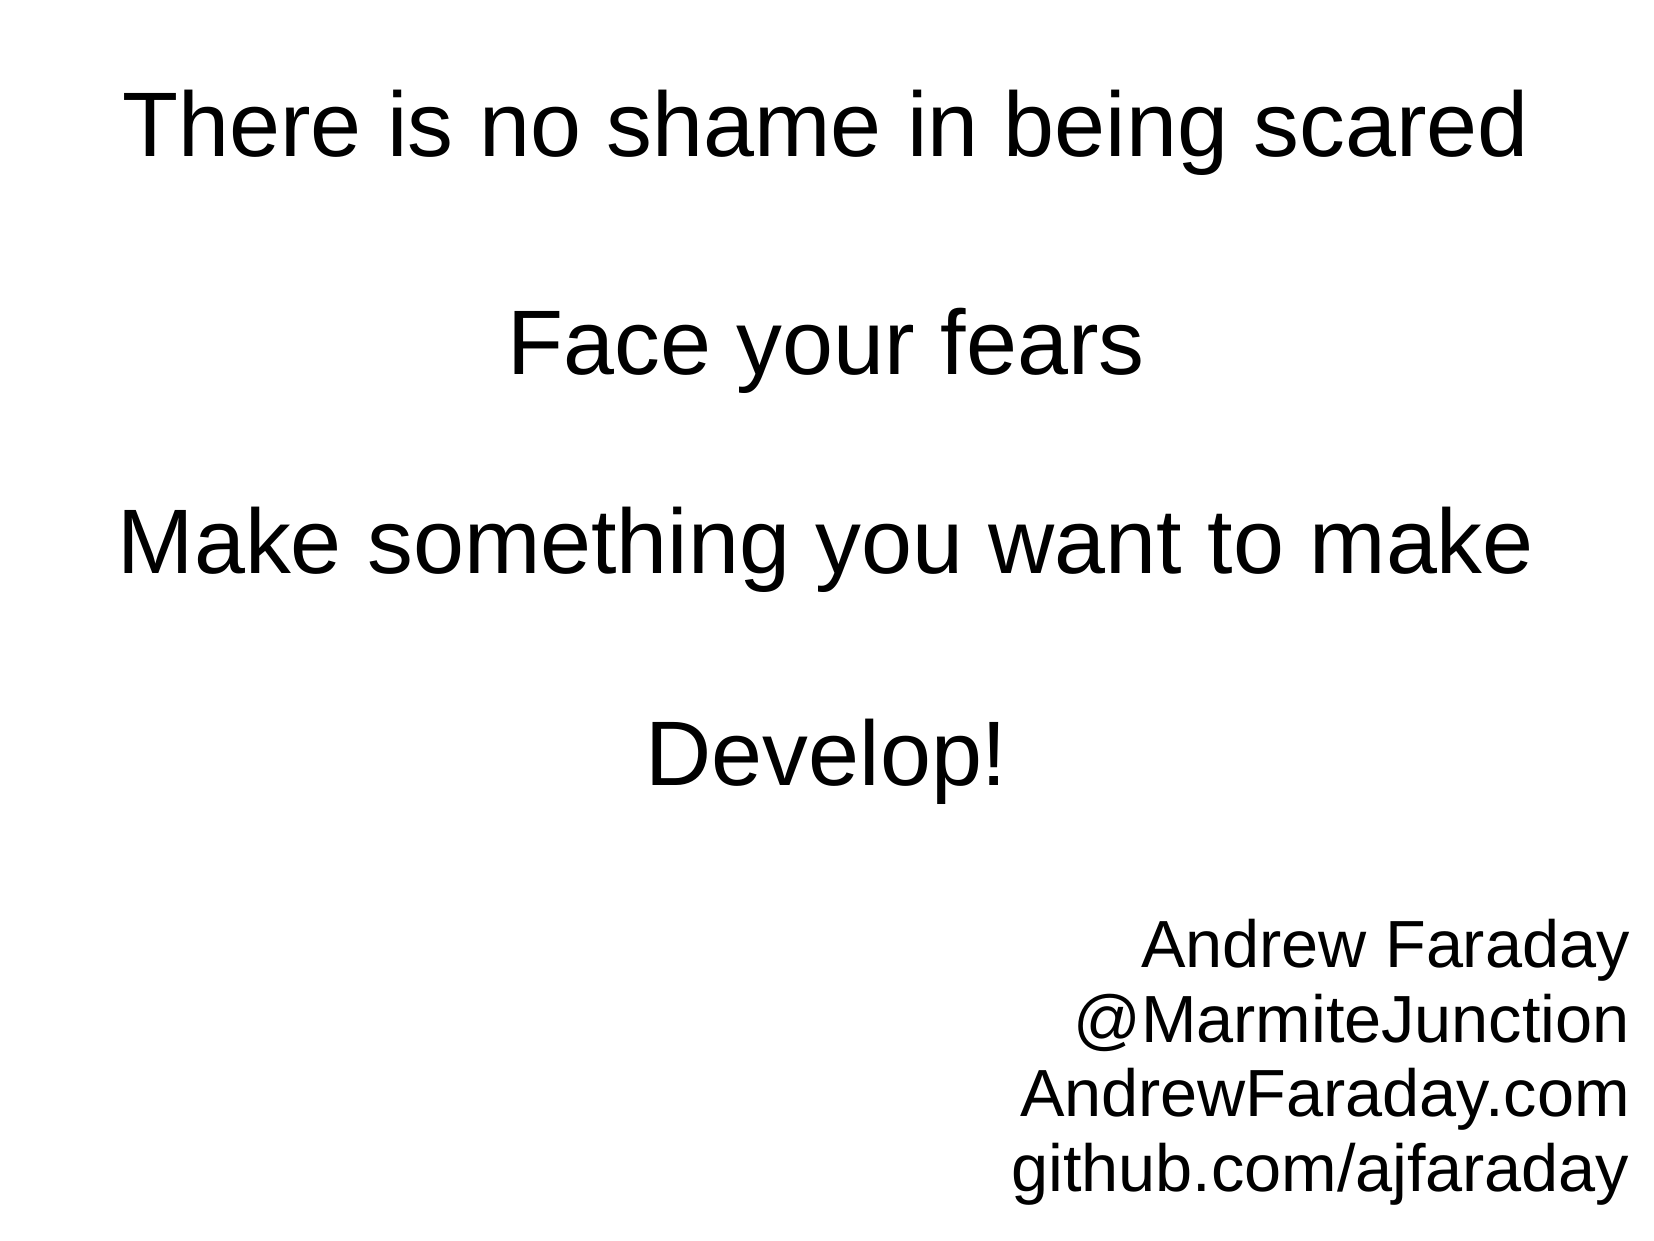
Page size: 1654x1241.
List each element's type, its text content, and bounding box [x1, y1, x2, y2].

title There is no shame in being scared [82, 49, 1571, 200]
subtitle Andrew Faraday @MarmiteJunction AndrewFaraday.com github.com/ajfaraday [968, 885, 1630, 1228]
title Face your fears [82, 200, 1571, 485]
title Develop! [82, 702, 1571, 806]
title Make something you want to make [82, 485, 1571, 648]
